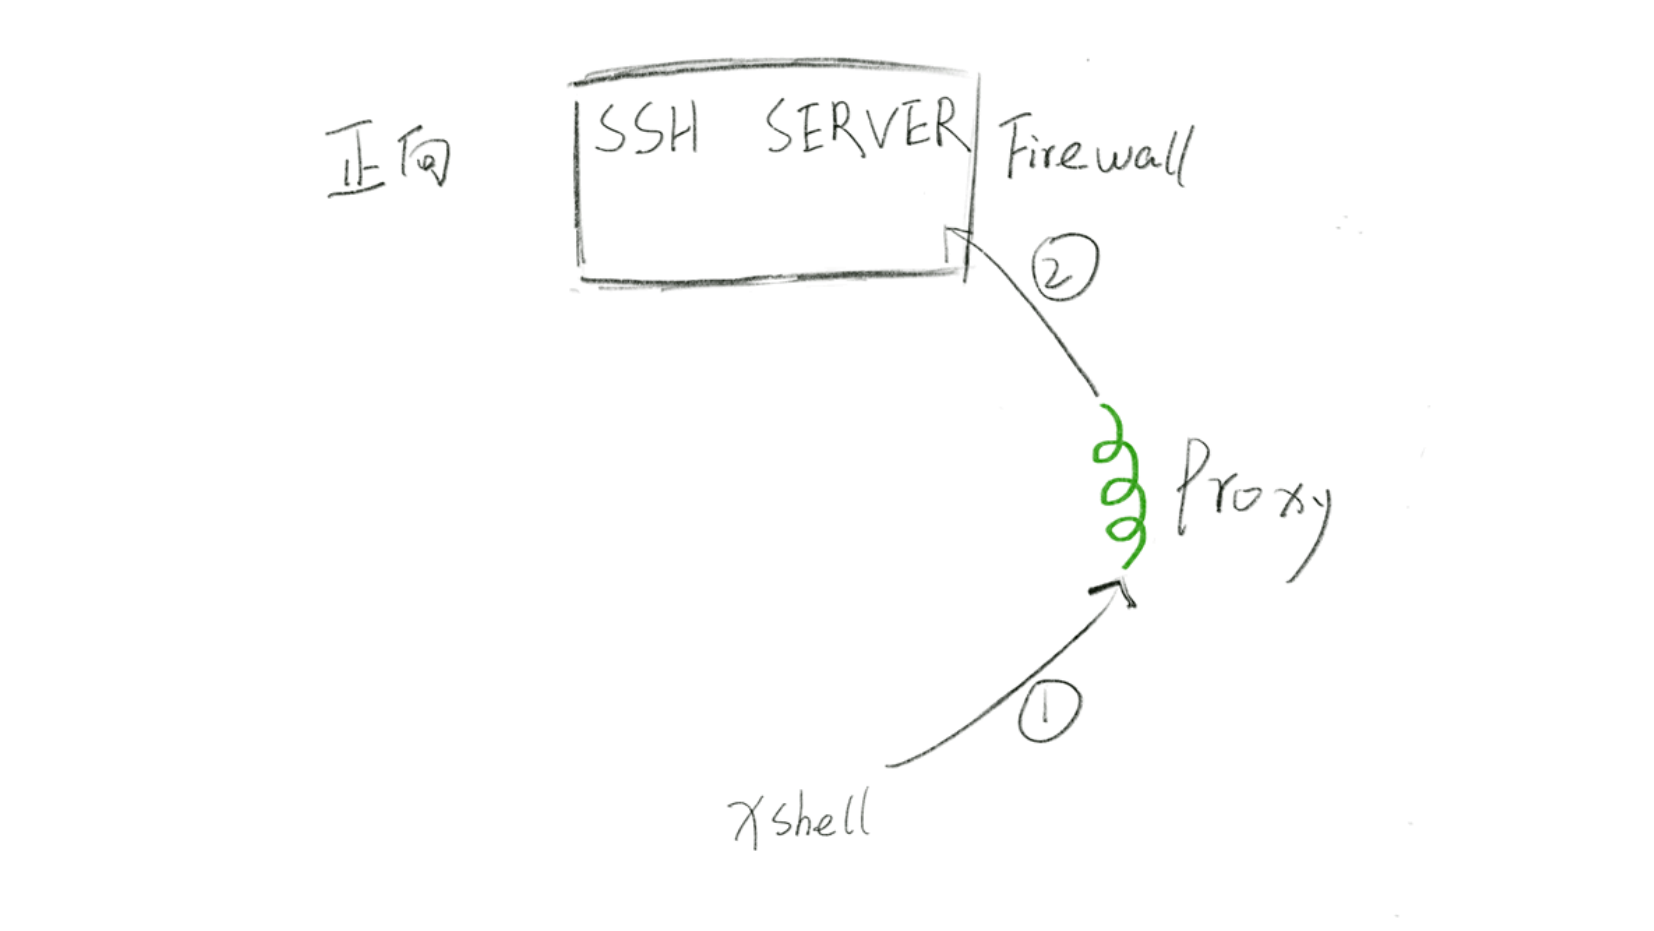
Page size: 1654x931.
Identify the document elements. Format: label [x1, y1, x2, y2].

picture [208, 0, 1450, 929]
